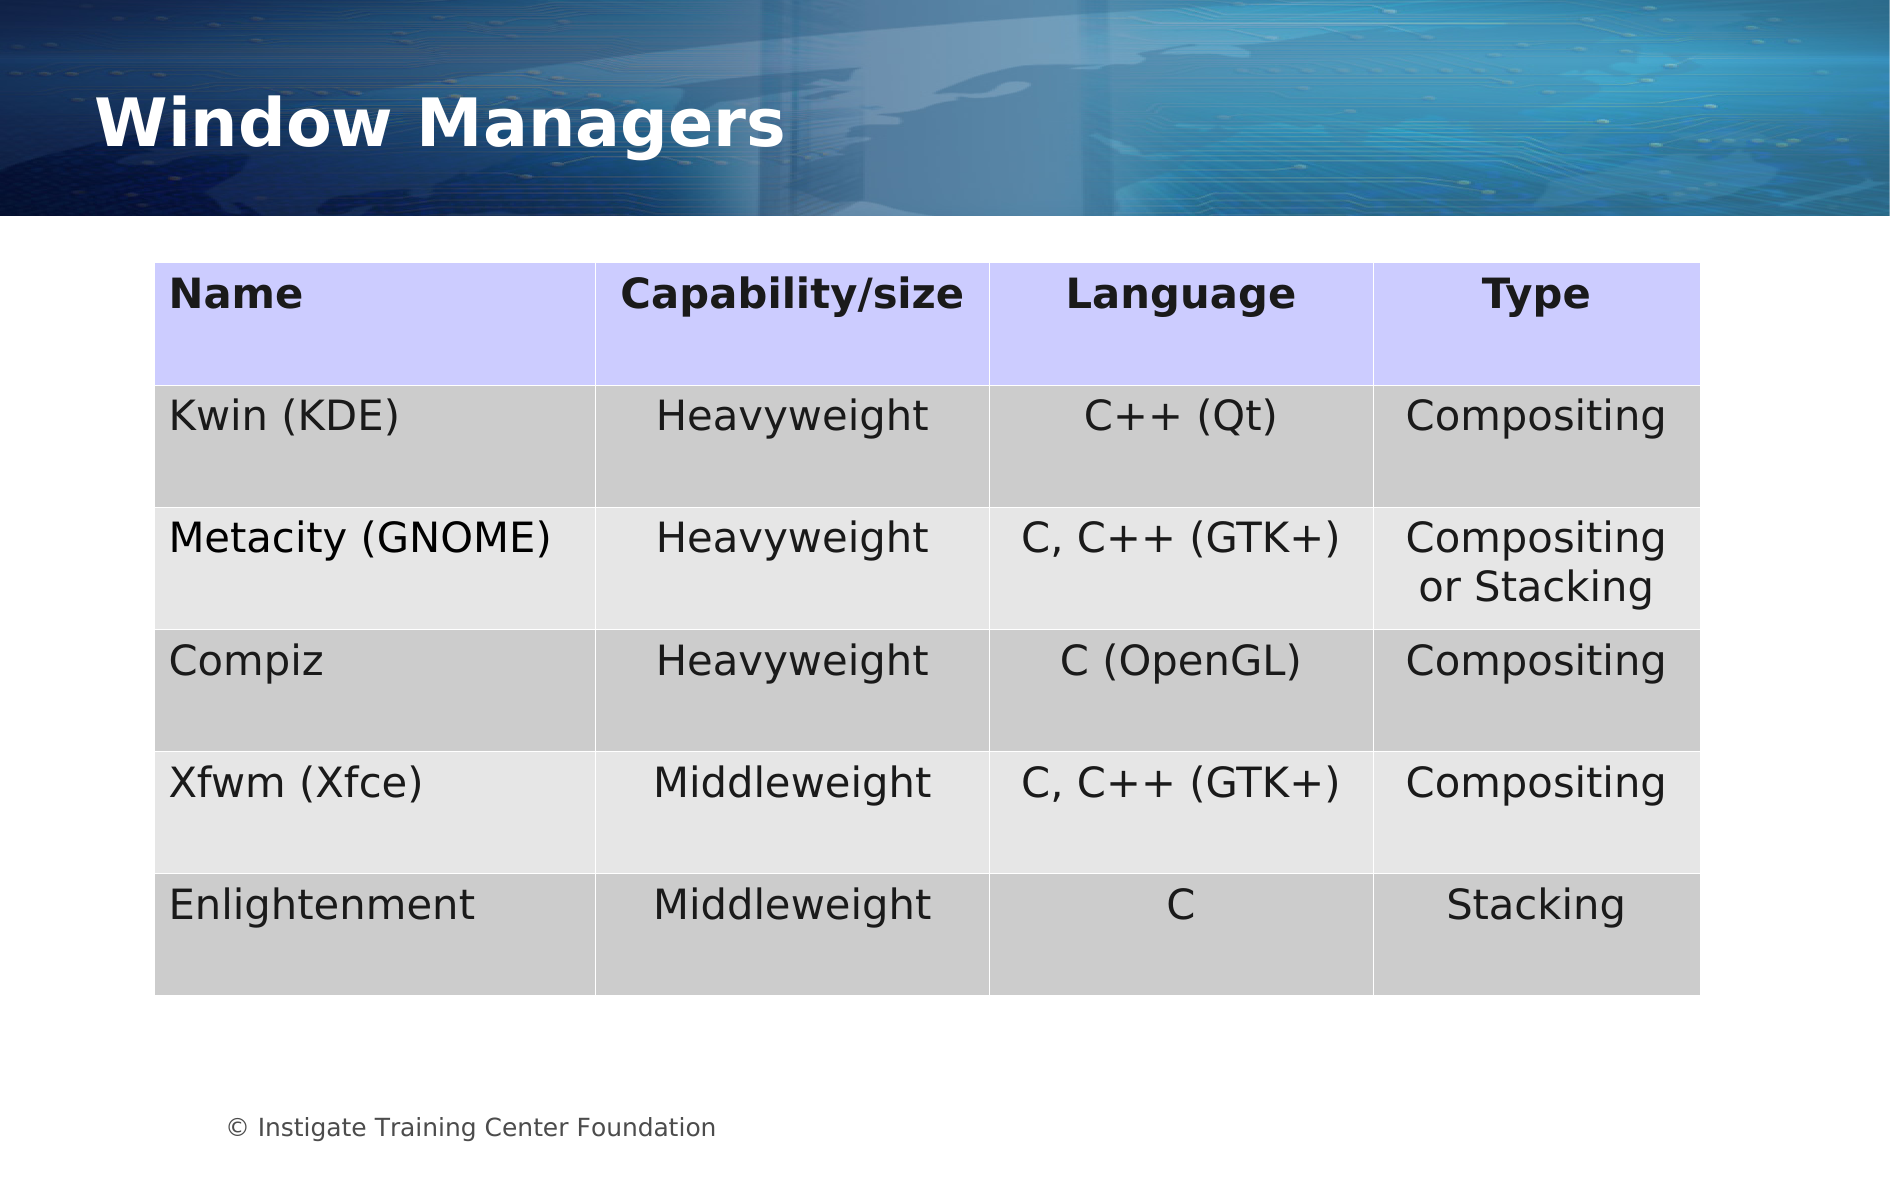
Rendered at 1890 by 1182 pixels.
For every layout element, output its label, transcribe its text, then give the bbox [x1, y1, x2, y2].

picture [0, 0, 1890, 216]
picture [153, 262, 1701, 996]
title Window Managers [94, 47, 1793, 217]
